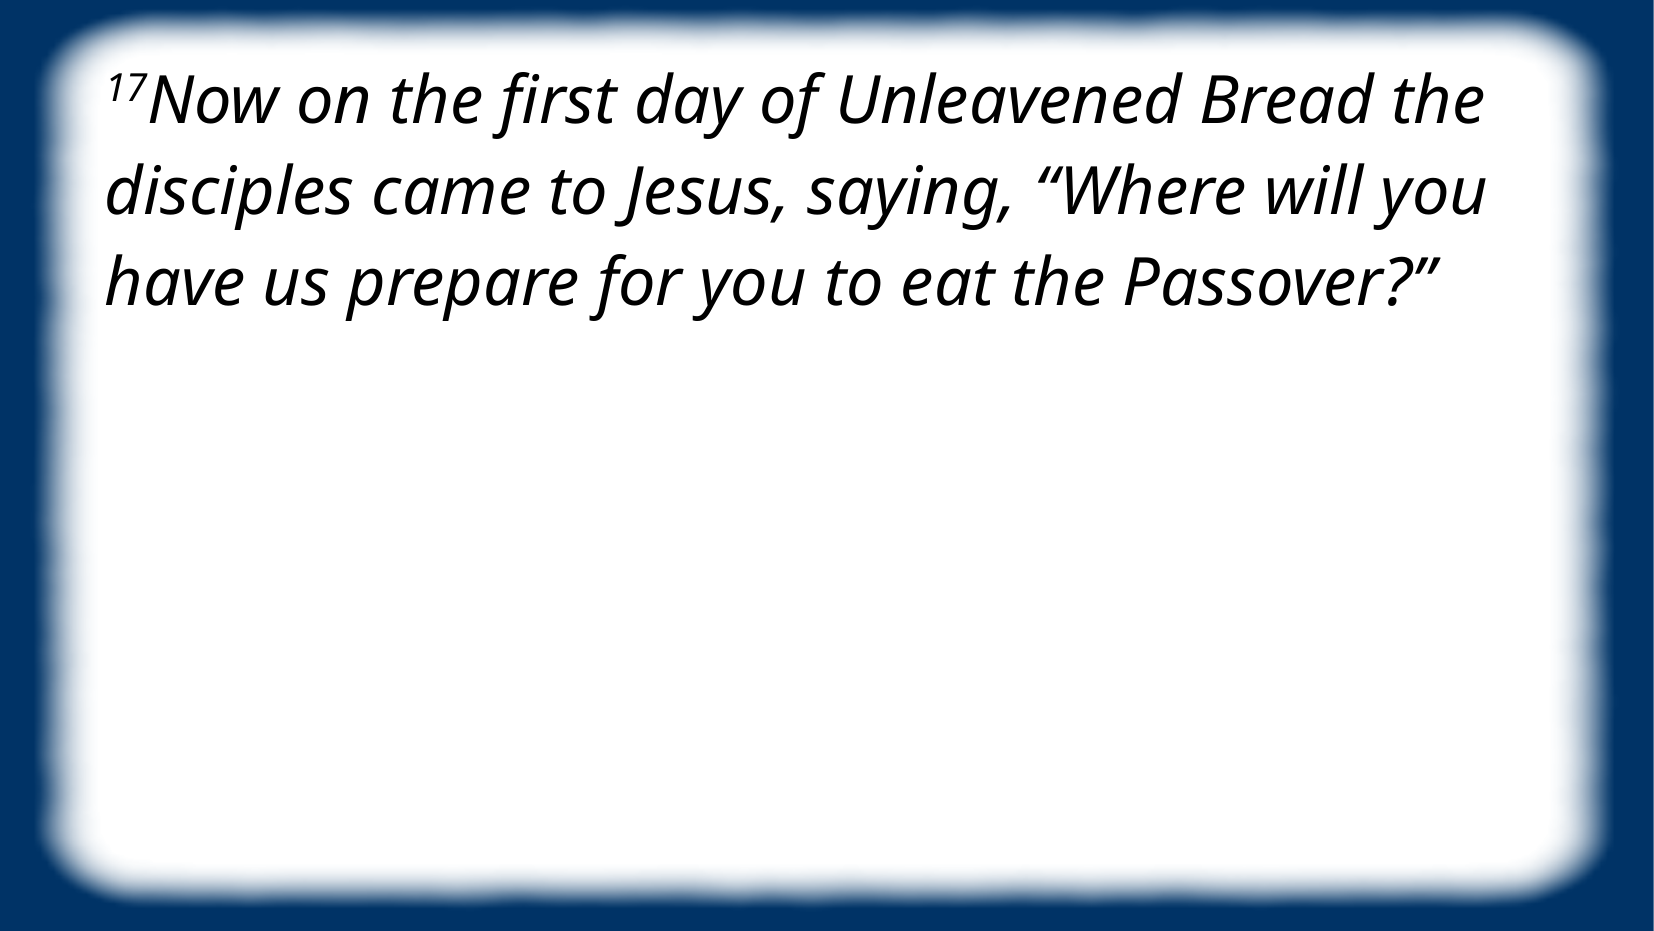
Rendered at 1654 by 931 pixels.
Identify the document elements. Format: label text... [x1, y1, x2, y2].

text_box 17Now on the first day of Unleavened Bread the disciples came to Jesus, saying, “Where will you have us prepare for you to eat the Passover?” [90, 45, 1576, 327]
picture [0, 0, 1654, 931]
